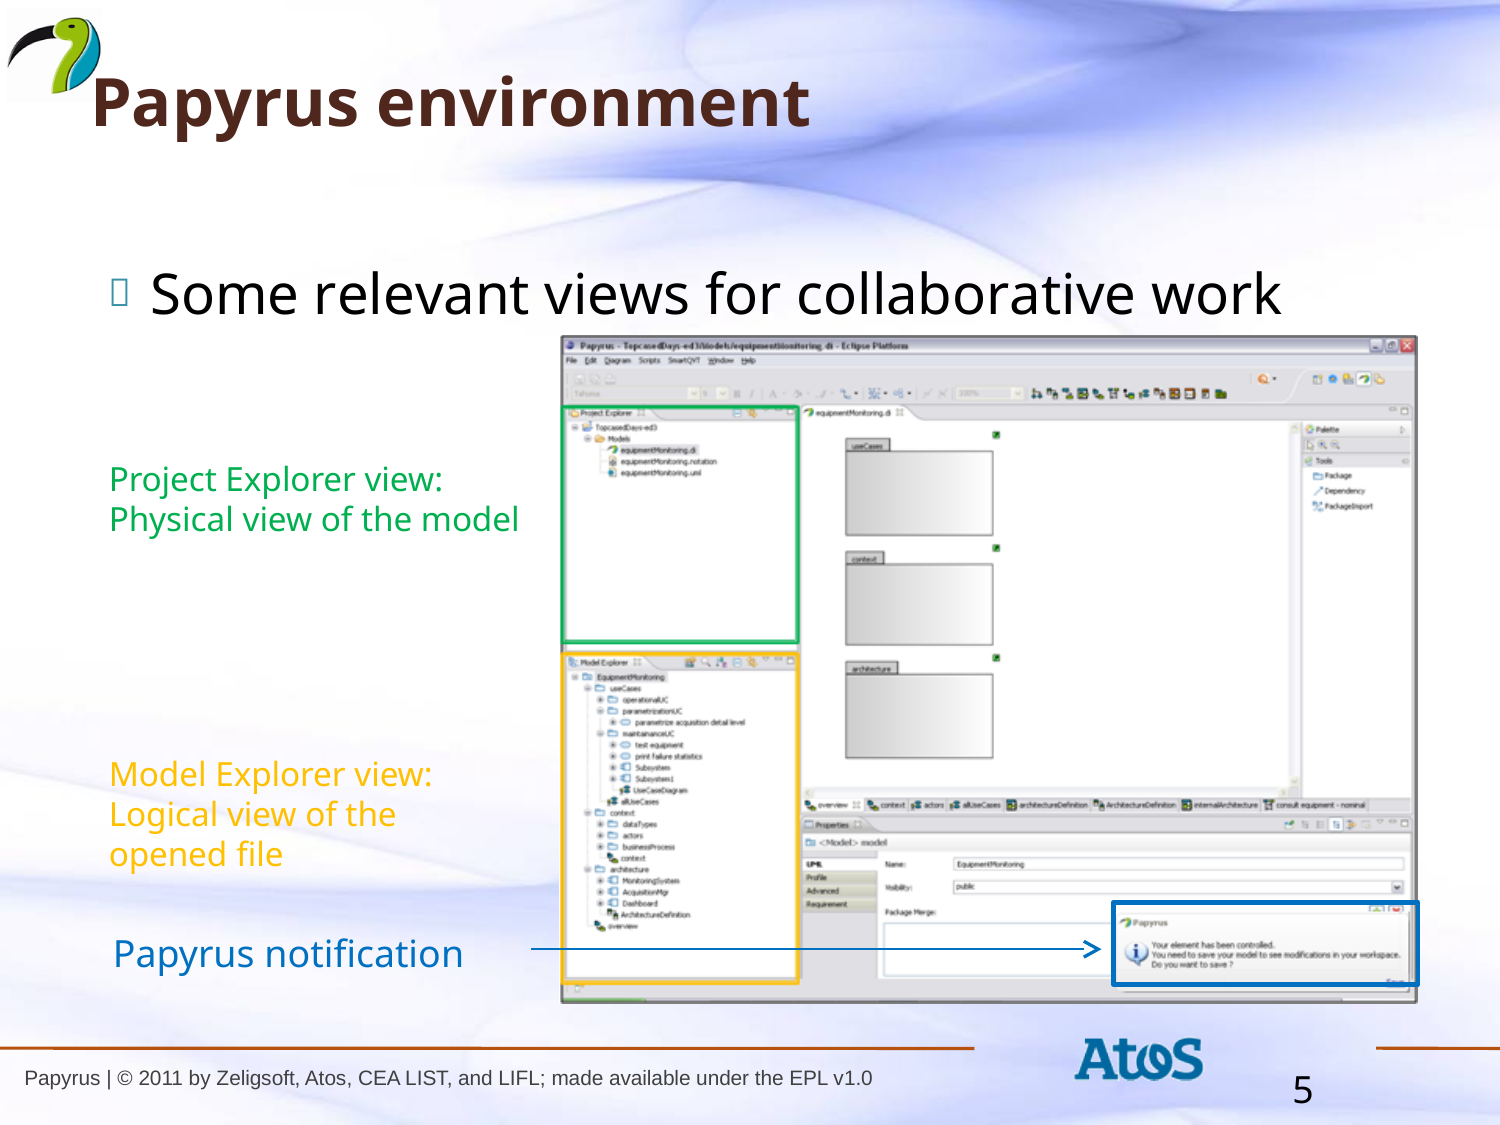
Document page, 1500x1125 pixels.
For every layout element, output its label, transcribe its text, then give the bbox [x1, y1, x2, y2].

text_box Model Explorer view: Logical view of the opened file [93, 738, 539, 881]
list Some relevant views for collaborative work [75, 243, 1425, 986]
picture [0, 0, 1500, 1125]
list Some relevant views for collaborative work [1116, 905, 1416, 982]
text_box Papyrus notification [97, 915, 532, 983]
slide_number <numéro> [1277, 1051, 1338, 1112]
title Papyrus environment [75, 45, 1425, 233]
text_box Project Explorer view: Physical view of the model [93, 443, 575, 546]
